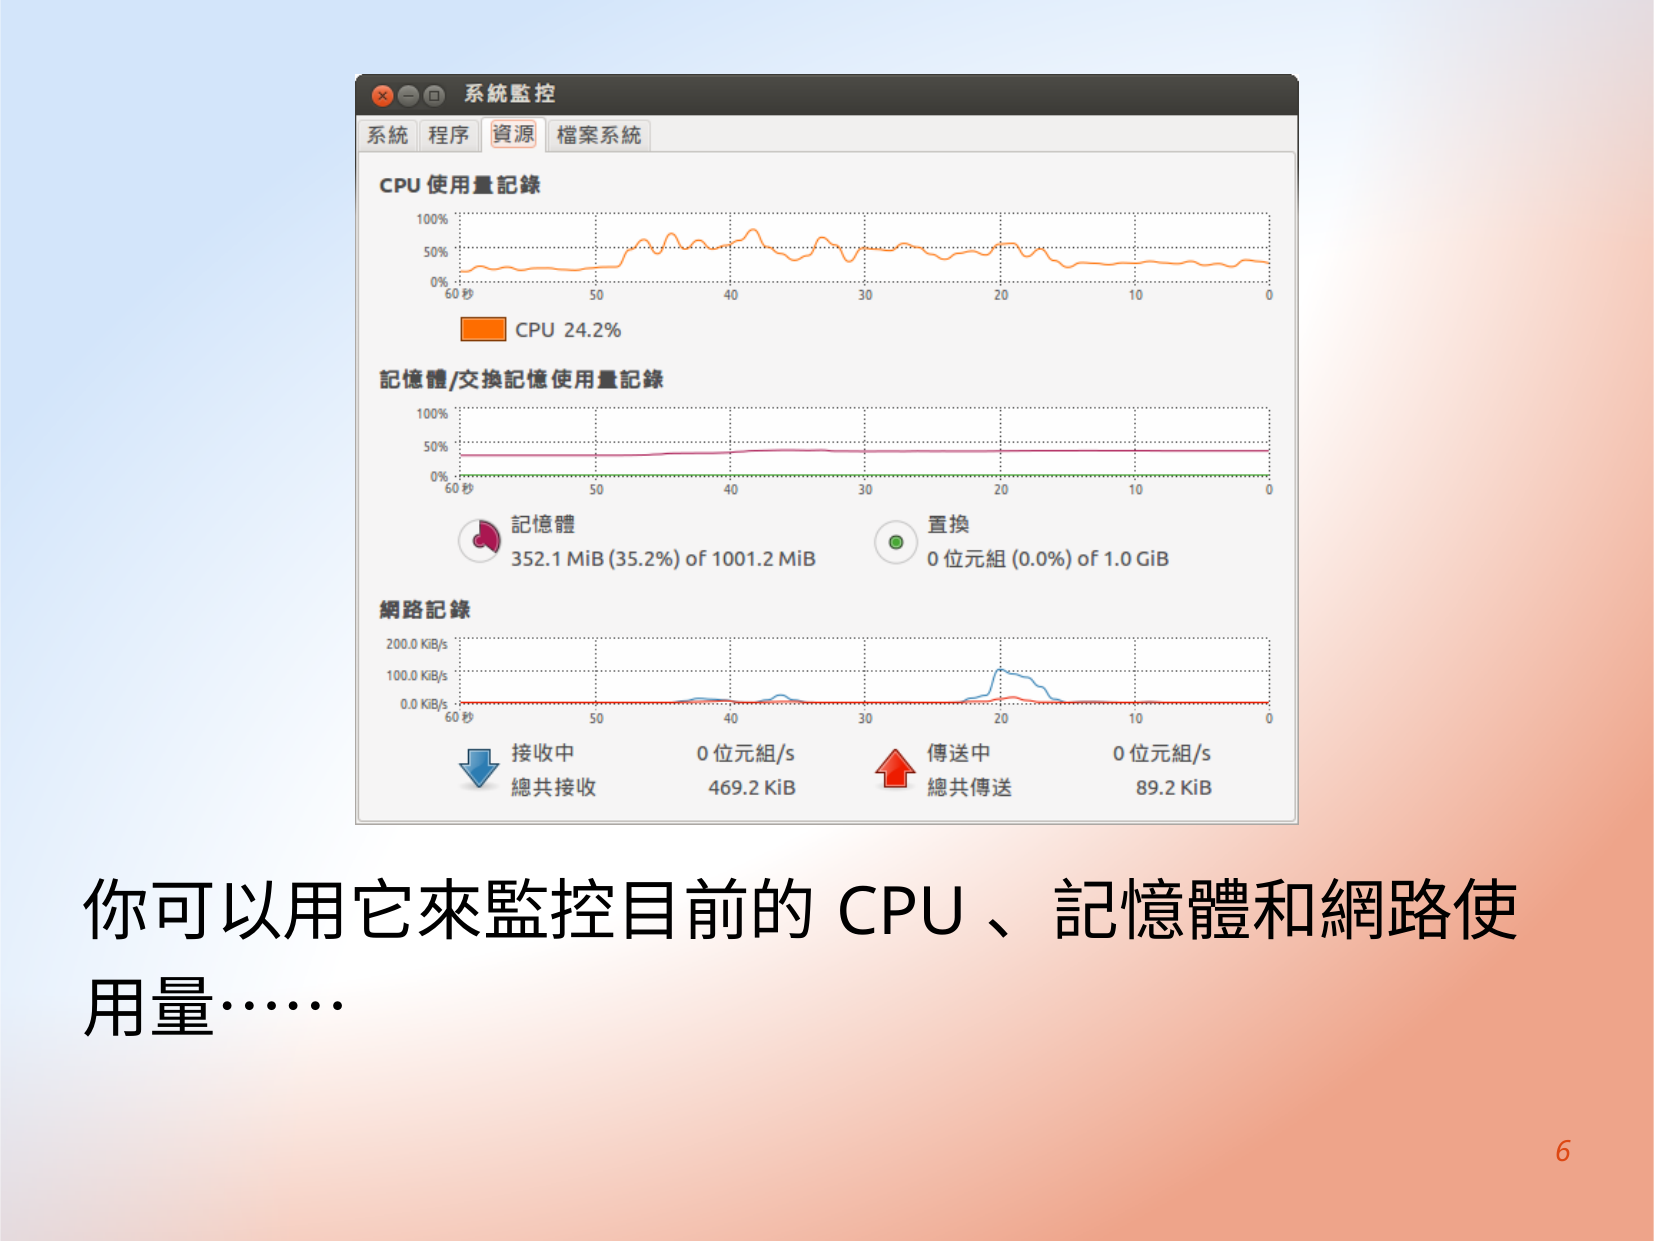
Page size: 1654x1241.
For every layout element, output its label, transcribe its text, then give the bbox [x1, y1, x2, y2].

picture [0, 0, 1654, 1241]
list 你可以用它來監控目前的CPU、記憶體和網路使用量…… [82, 857, 1571, 1201]
